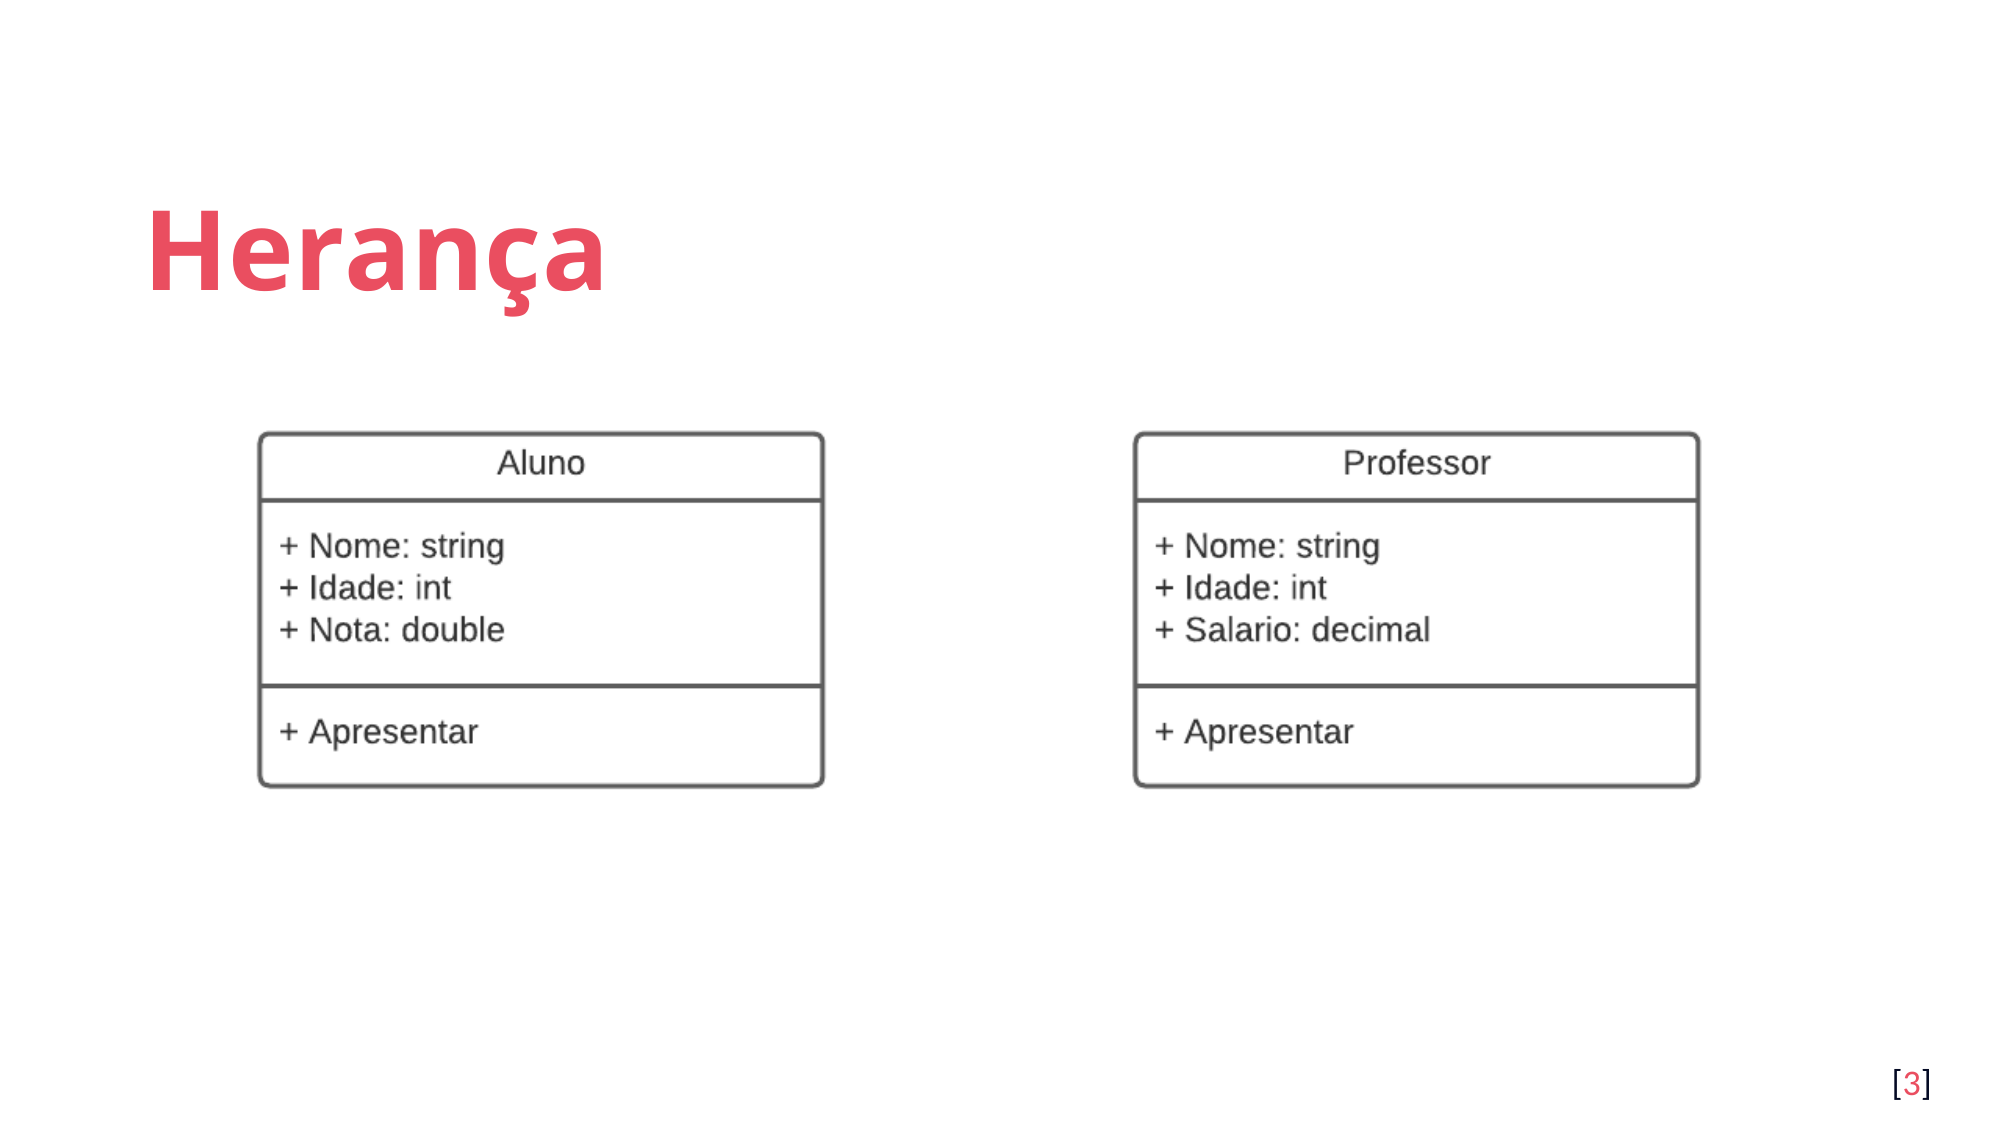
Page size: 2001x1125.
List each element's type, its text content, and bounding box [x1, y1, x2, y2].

slide_number [3] [1871, 1038, 1992, 1125]
text_box Herança [123, 139, 1878, 324]
picture [154, 382, 1805, 838]
